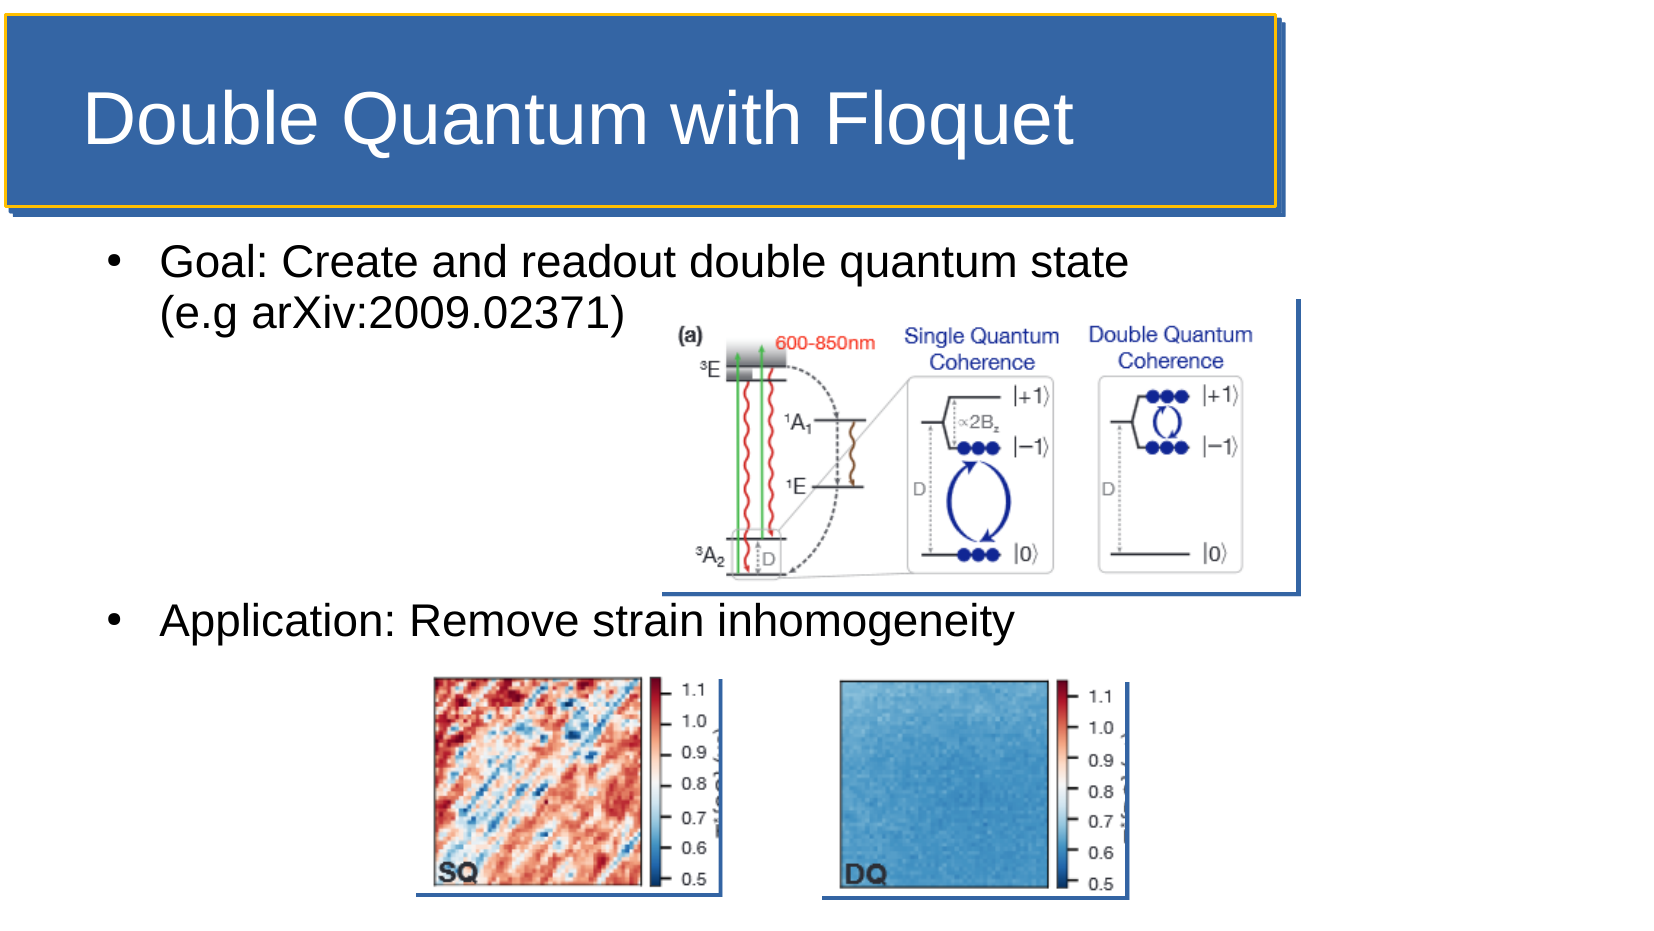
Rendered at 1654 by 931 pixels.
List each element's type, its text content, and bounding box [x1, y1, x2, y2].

picture [658, 294, 1296, 592]
picture [818, 678, 1126, 896]
title Double Quantum with Floquet [82, 44, 1235, 192]
list Goal: Create and readout double quantum state (e.g arXiv:2009.02371) Application: Remove strain inhomogeneity [88, 236, 1565, 798]
picture [412, 675, 719, 893]
